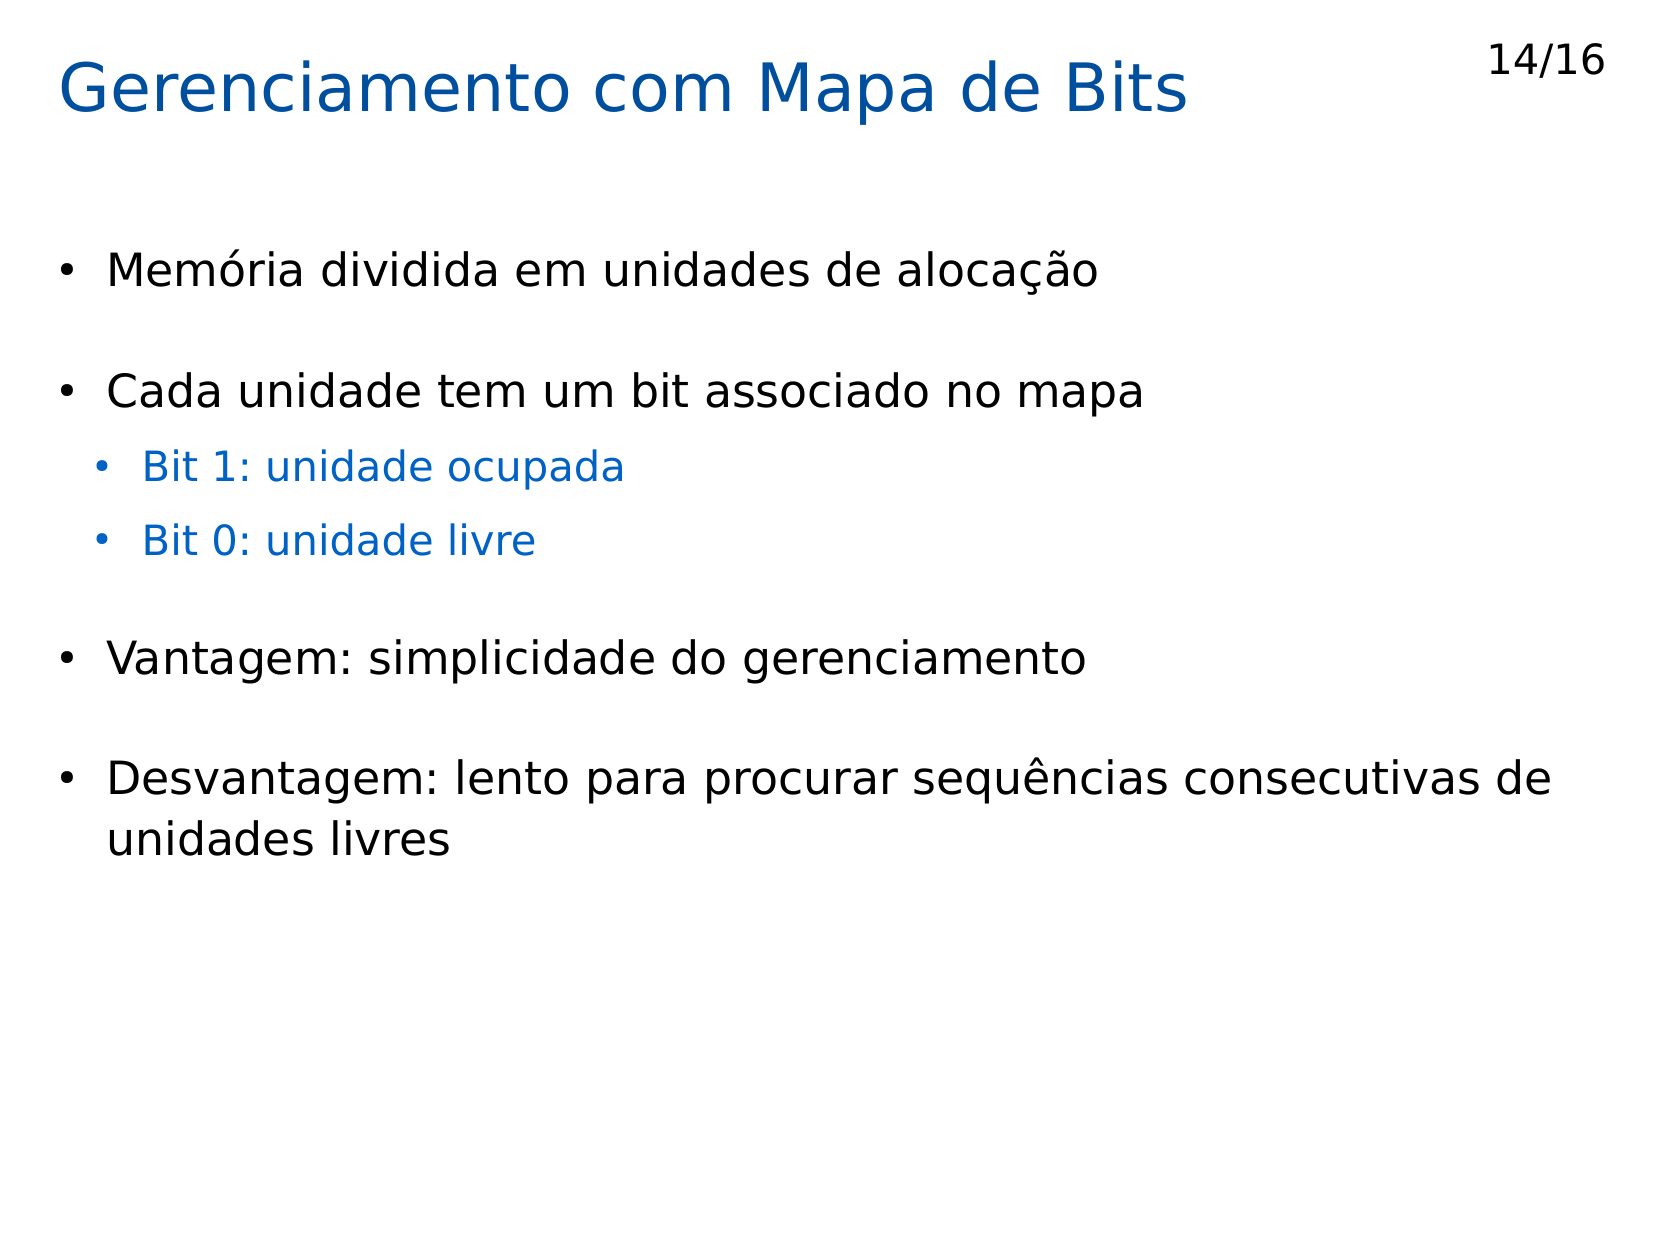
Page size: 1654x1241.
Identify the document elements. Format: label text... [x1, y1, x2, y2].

list Memória dividida em unidades de alocação Cada unidade tem um bit associado no mapa Bit 1: unidade ocupada Bit 0: unidade livre Vantagem: simplicidade do gerenciamento Desvantagem: lento para procurar sequências consecutivas de unidades livres [59, 236, 1595, 1211]
title Gerenciamento com Mapa de Bits [59, 29, 1506, 148]
